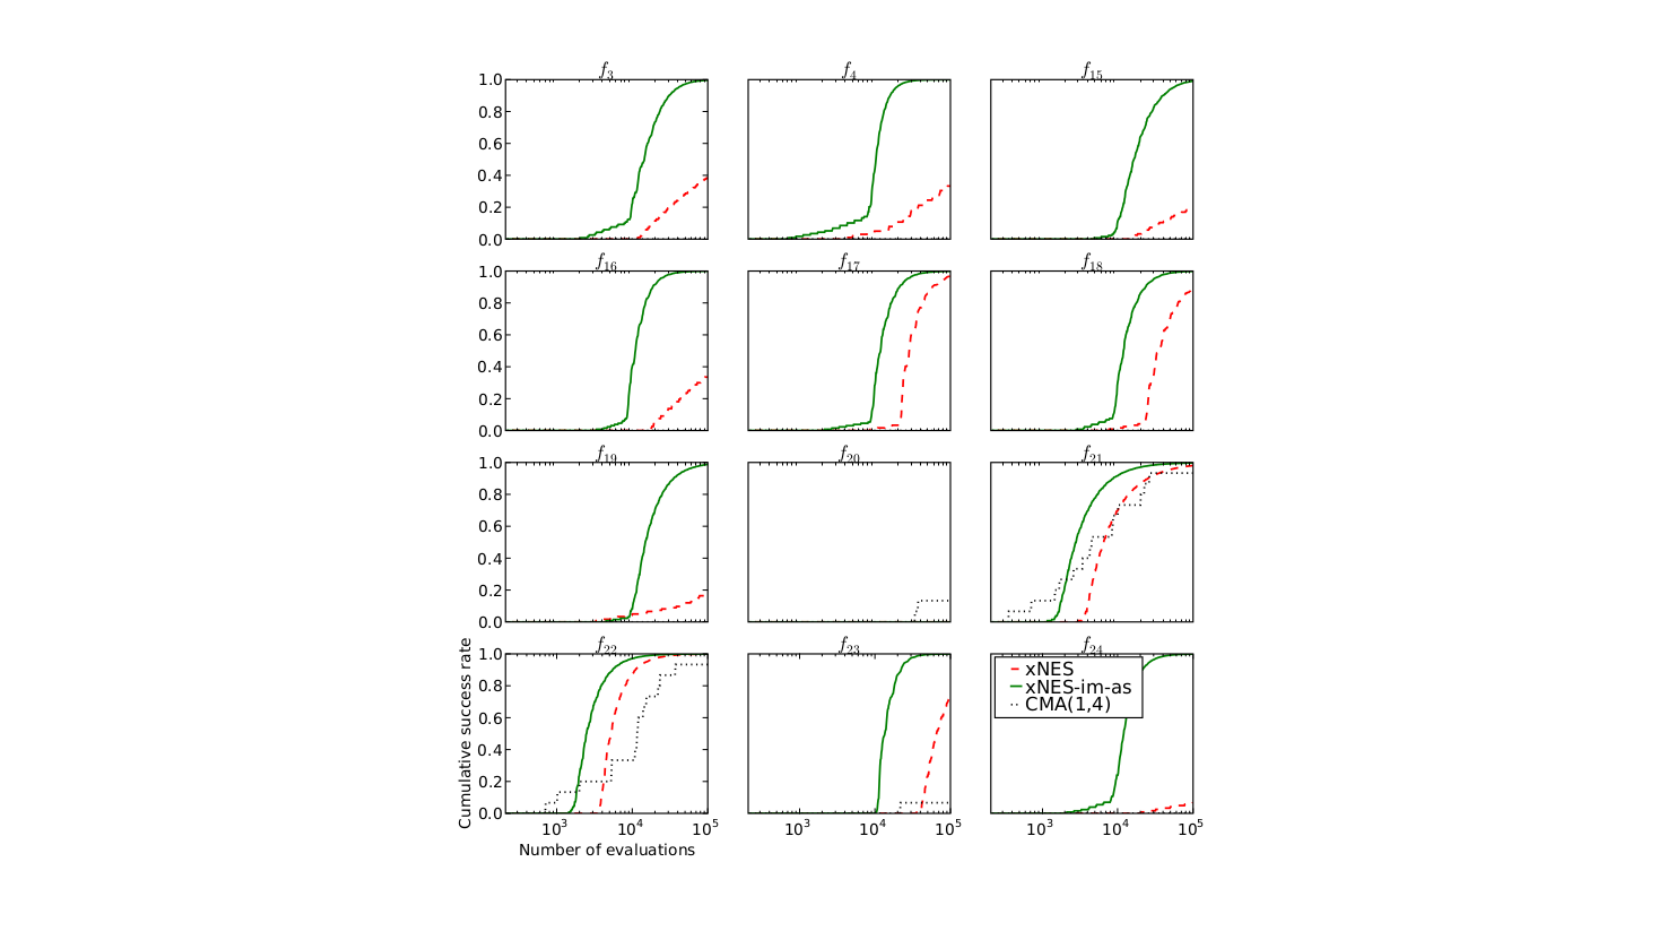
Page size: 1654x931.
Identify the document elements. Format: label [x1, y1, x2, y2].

picture [450, 59, 1207, 871]
